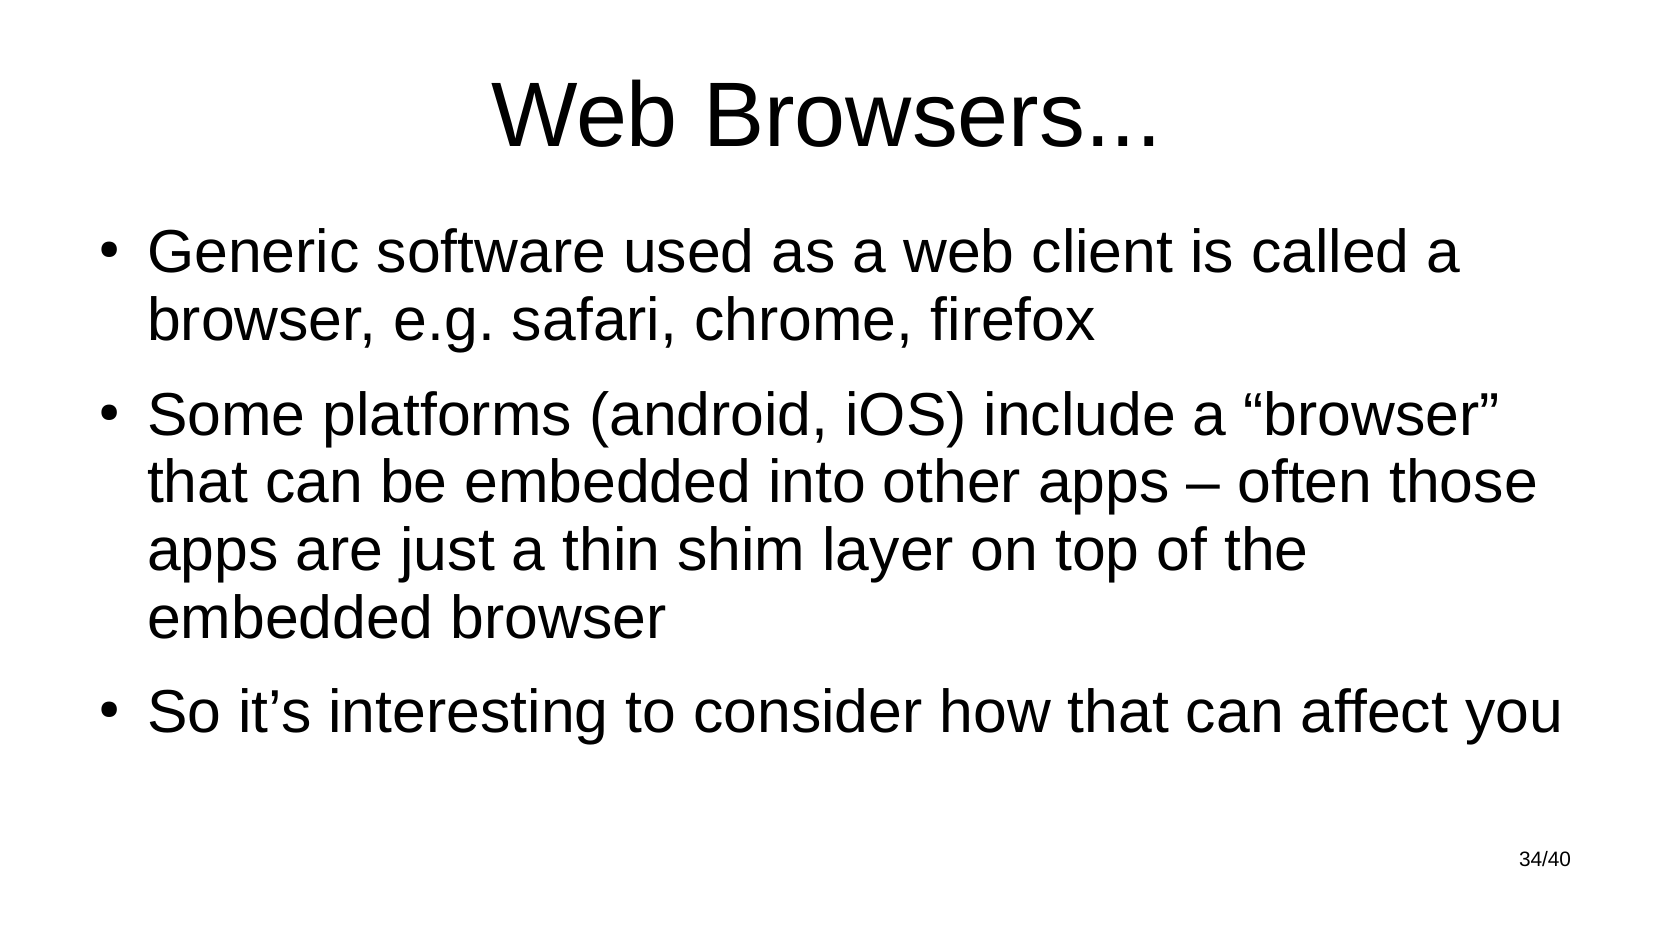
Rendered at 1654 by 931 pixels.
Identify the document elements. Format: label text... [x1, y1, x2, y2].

title Web Browsers... [82, 37, 1571, 193]
list Generic software used as a web client is called a browser, e.g. safari, chrome, firefox Some platforms (android, iOS) include a “browser” that can be embedded into other apps – often those apps are just a thin shim layer on top of the embedded browser So it’s interesting to consider how that can affect you [82, 217, 1571, 758]
